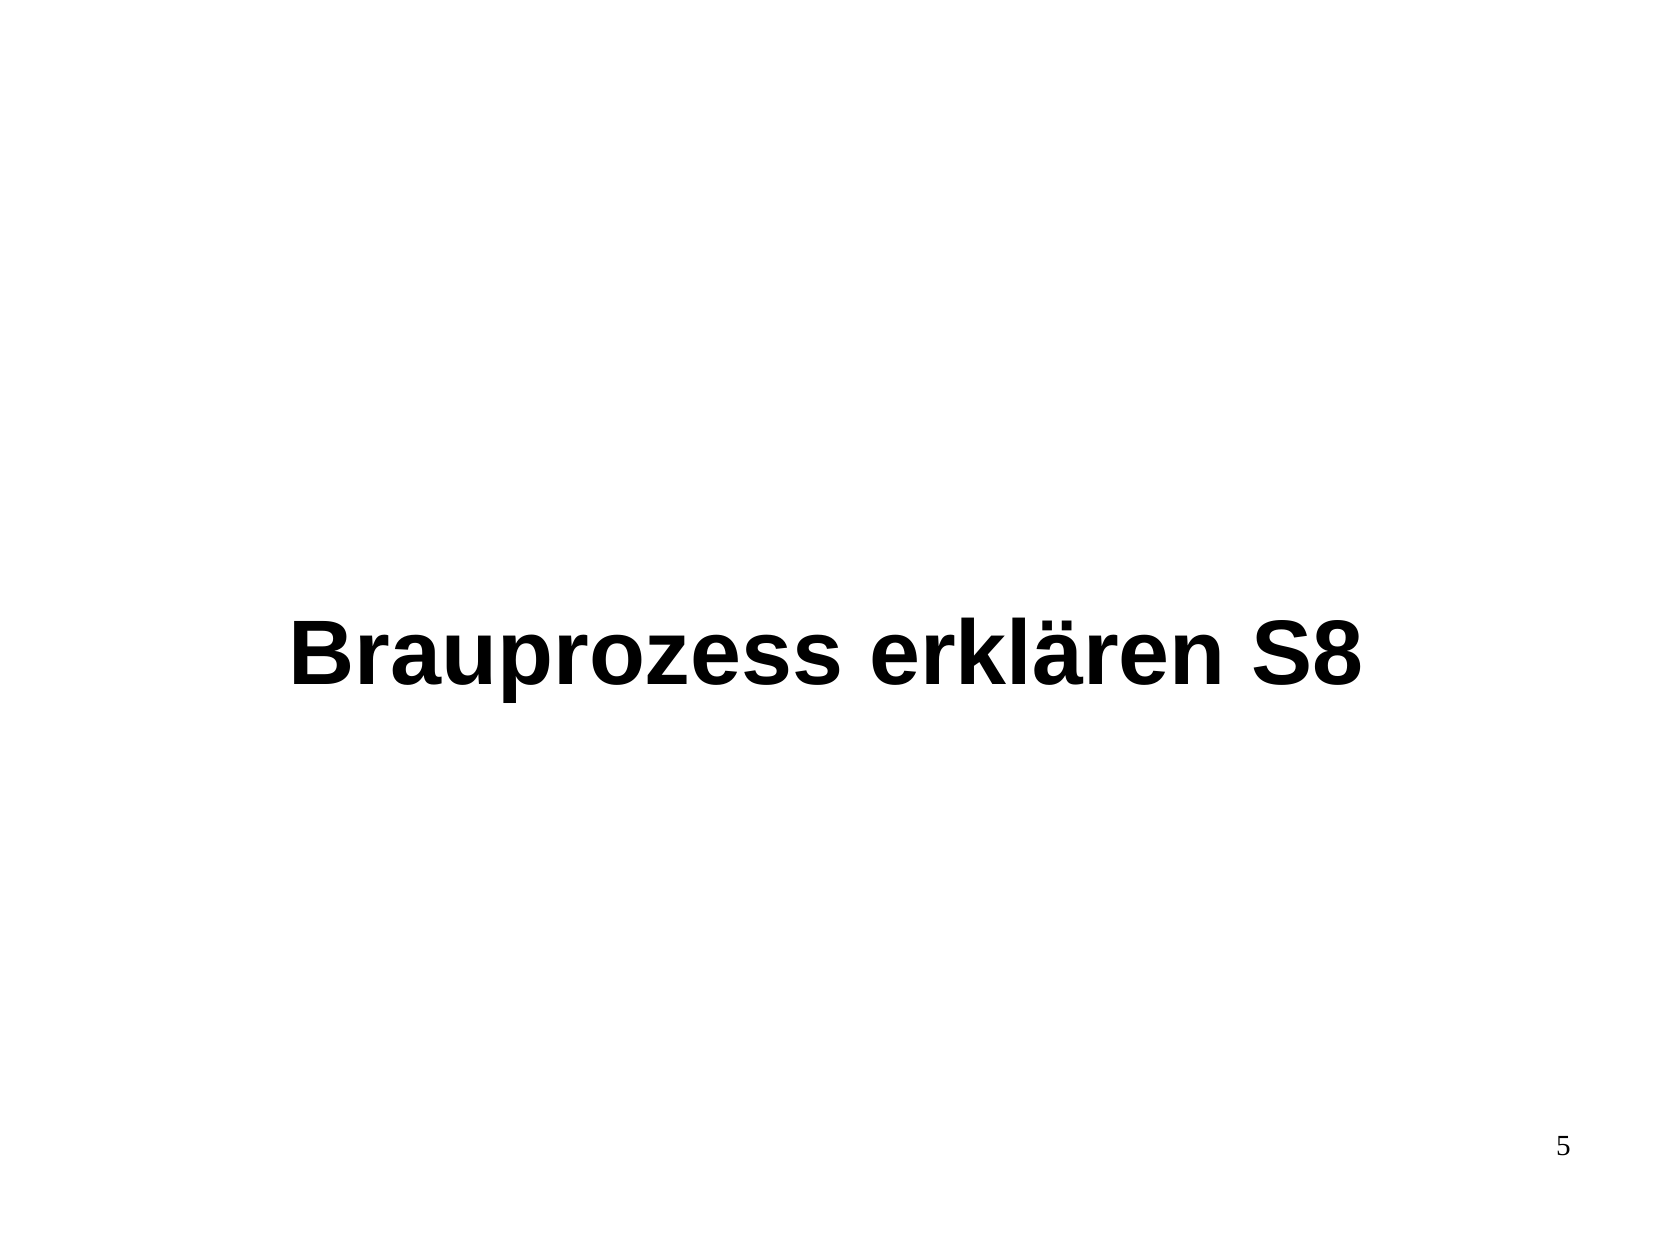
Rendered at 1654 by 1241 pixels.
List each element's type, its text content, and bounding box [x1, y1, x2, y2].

title Brauprozess erklären S8 [82, 548, 1571, 756]
